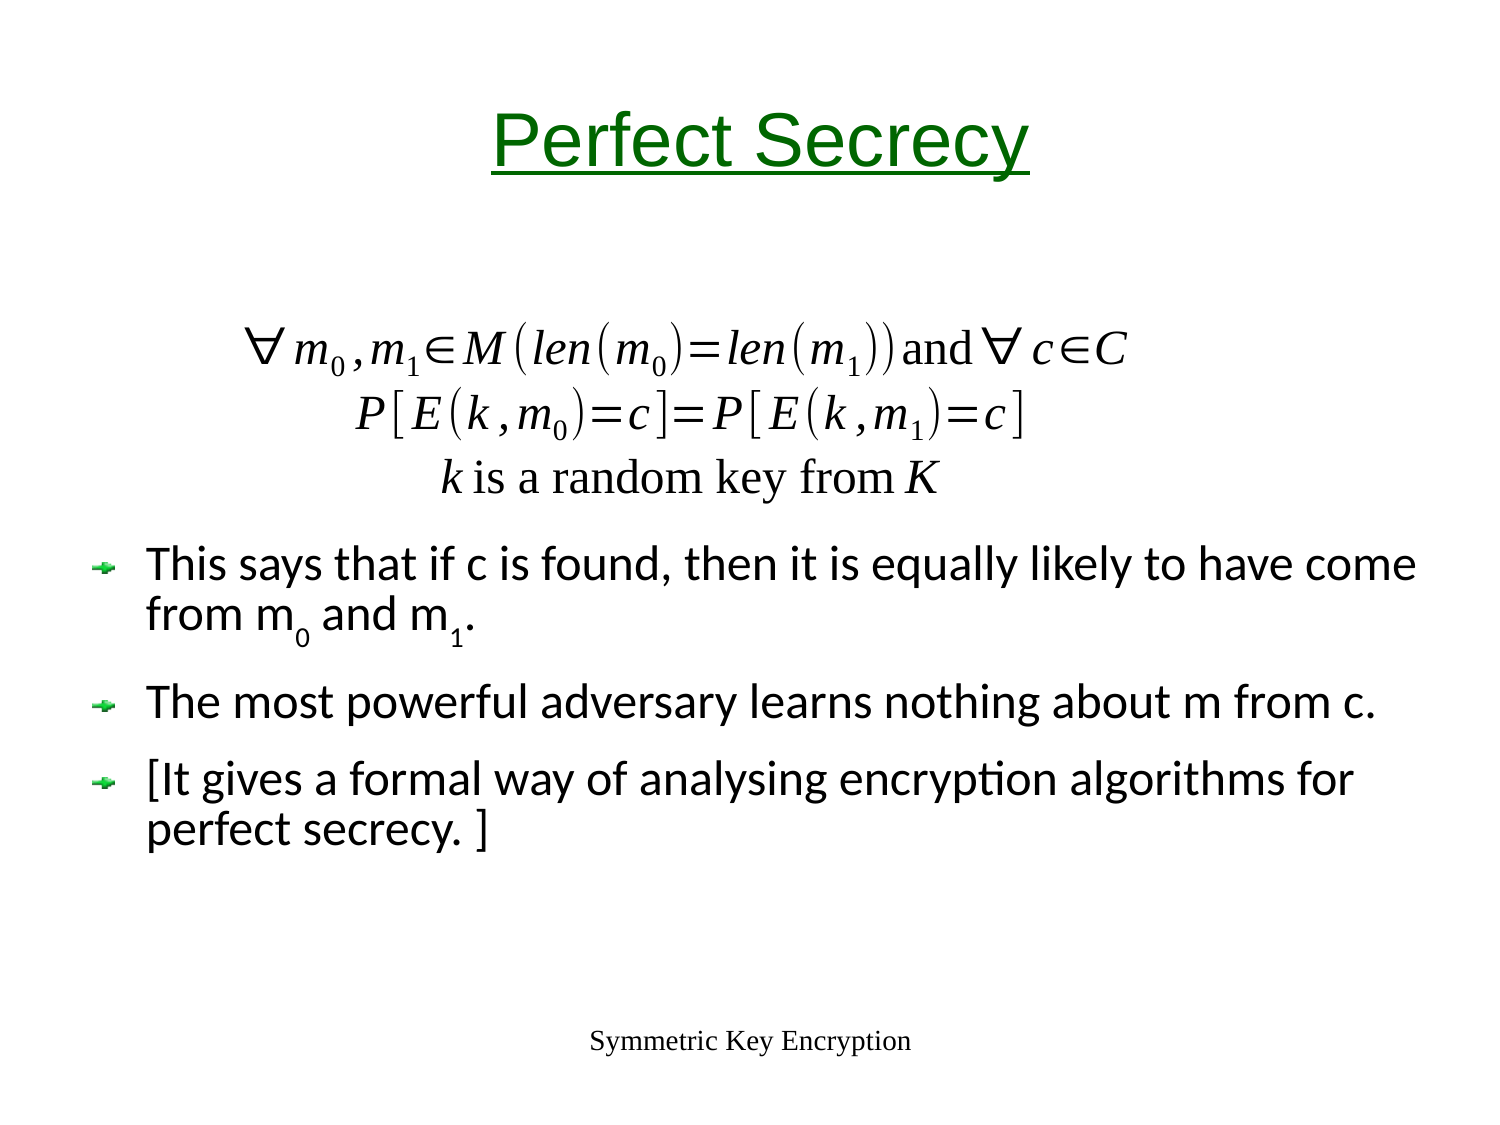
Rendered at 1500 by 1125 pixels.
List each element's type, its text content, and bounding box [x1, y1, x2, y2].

list This says that if c is found, then it is equally likely to have come from m0 and m1. The most powerful adversary learns nothing about m from c. [It gives a formal way of analysing encryption algorithms for perfect secrecy. ] [75, 543, 1447, 997]
title Perfect Secrecy [75, 44, 1447, 236]
chart [236, 318, 1142, 505]
